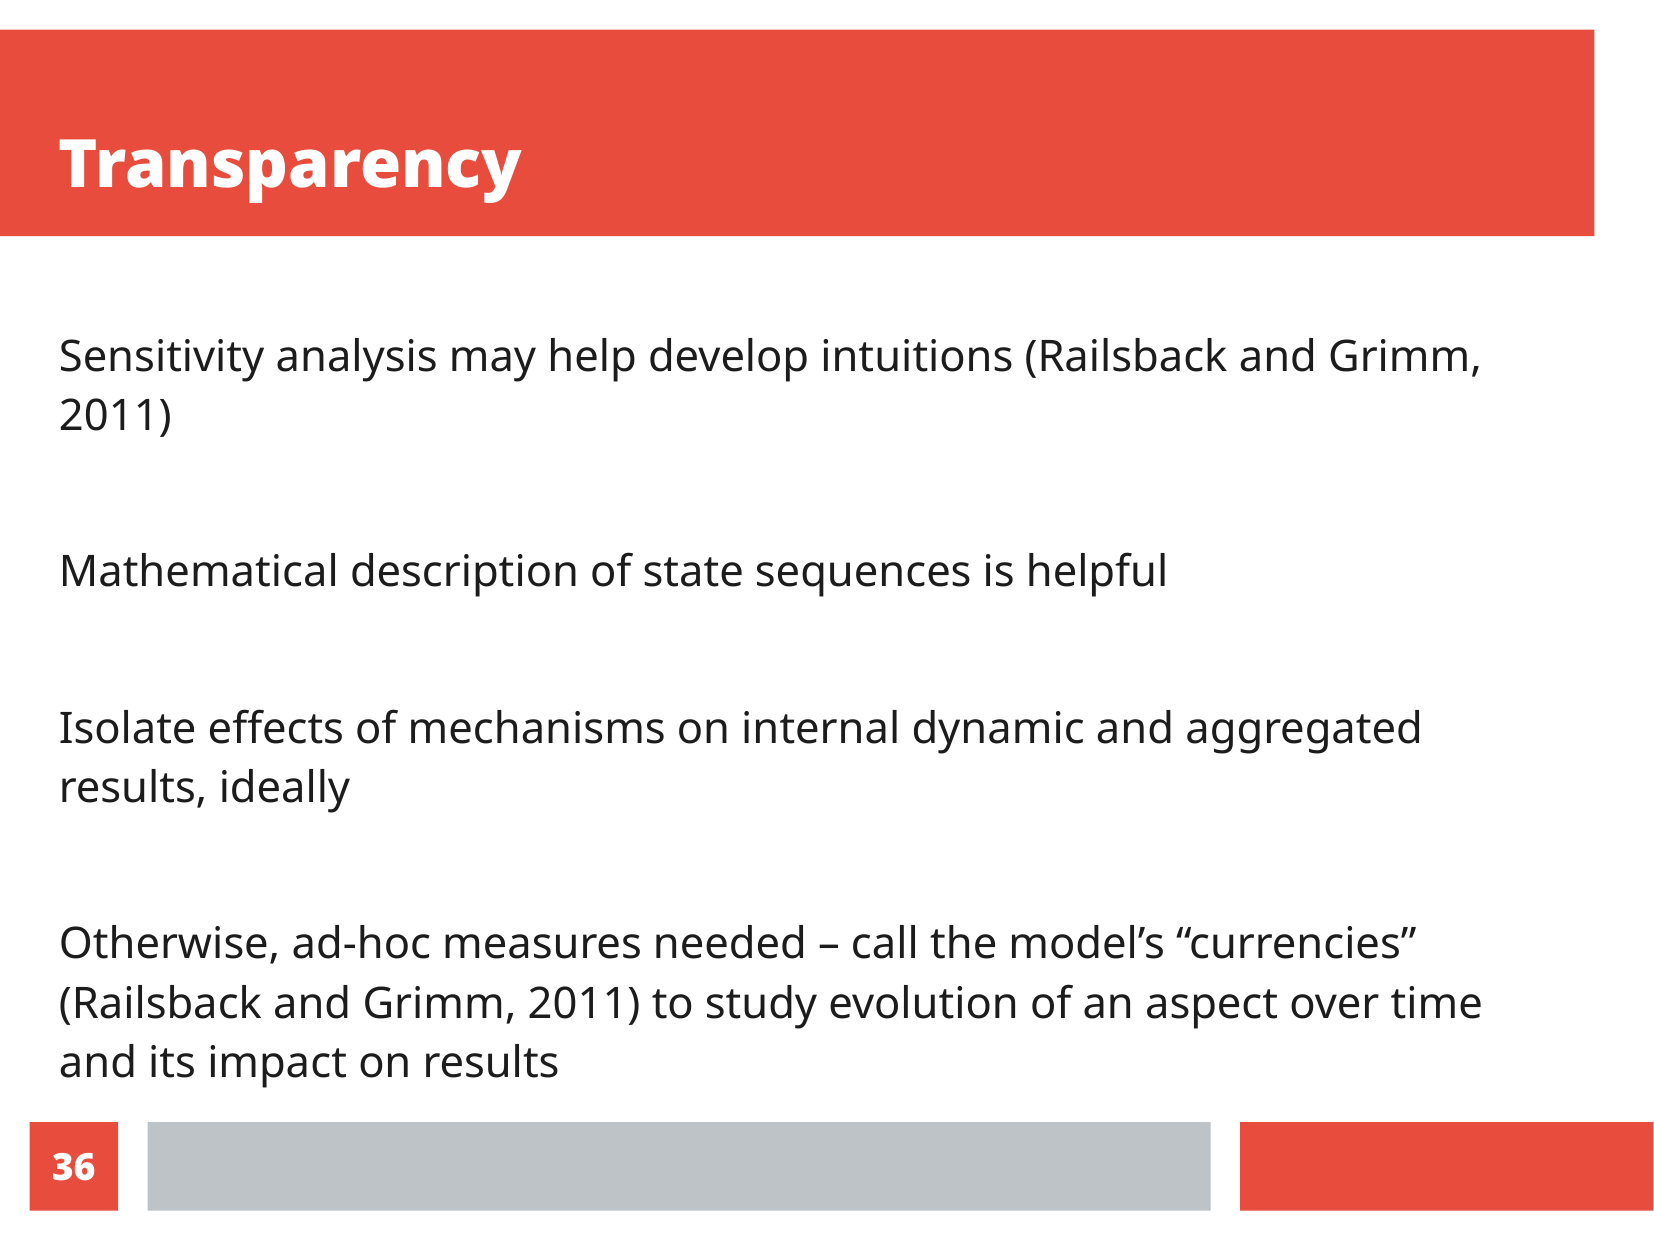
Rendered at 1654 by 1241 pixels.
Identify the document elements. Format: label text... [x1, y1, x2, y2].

title Transparency [59, 59, 1595, 207]
list Sensitivity analysis may help develop intuitions (Railsback and Grimm, 2011) Mathematical description of state sequences is helpful Isolate effects of mechanisms on internal dynamic and aggregated results, ideally Otherwise, ad-hoc measures needed – call the model’s “currencies” (Railsback and Grimm, 2011) to study evolution of an aspect over time and its impact on results [59, 324, 1565, 1093]
